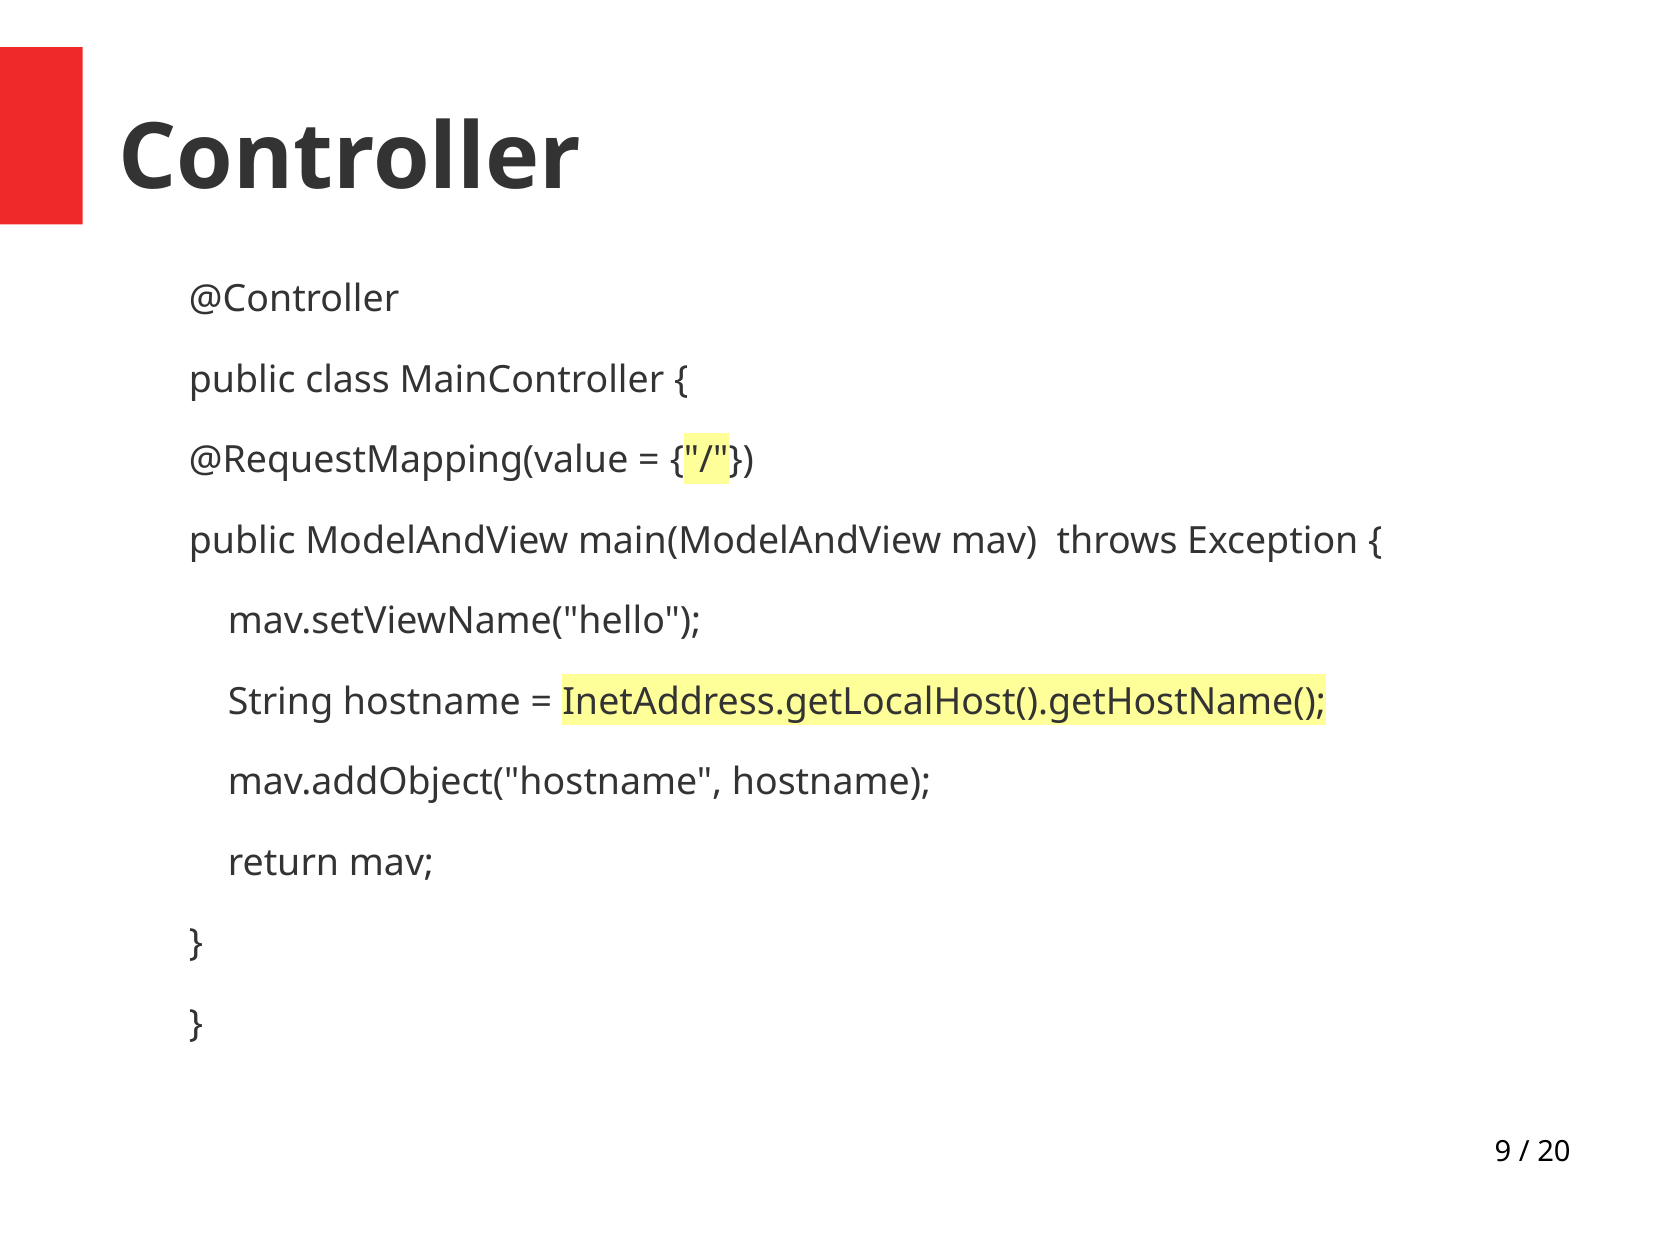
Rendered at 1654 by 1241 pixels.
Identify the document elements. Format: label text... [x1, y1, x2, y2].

list @Controller public class MainController { @RequestMapping(value = {"/"}) public ModelAndView main(ModelAndView mav) throws Exception { mav.setViewName("hello"); String hostname = InetAddress.getLocalHost().getHostName(); mav.addObject("hostname", hostname); return mav; } } [118, 271, 1536, 1134]
title Controller [118, 49, 1571, 257]
